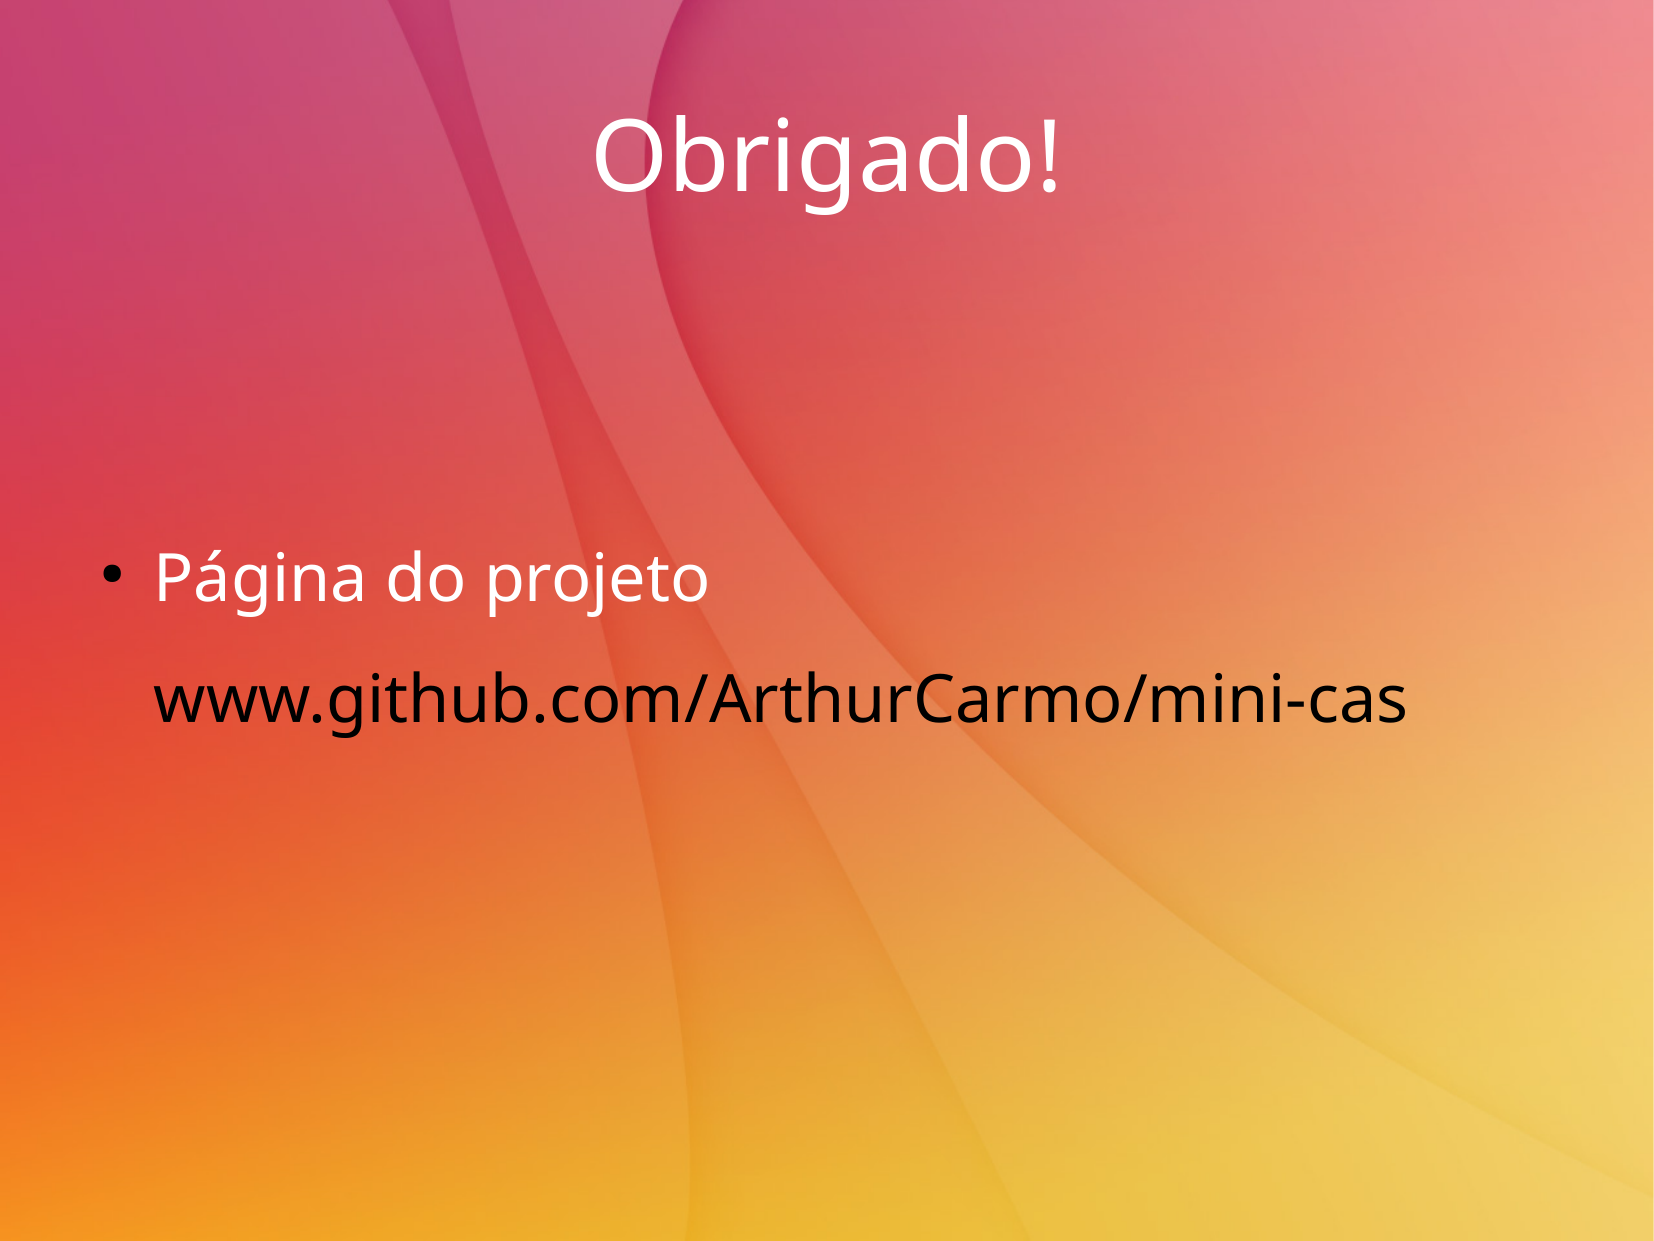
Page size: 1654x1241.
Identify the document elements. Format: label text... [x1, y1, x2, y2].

picture [0, 0, 1654, 1241]
list Página do projeto www.github.com/ArthurCarmo/mini-cas [82, 290, 1571, 1010]
title Obrigado! [82, 49, 1571, 257]
